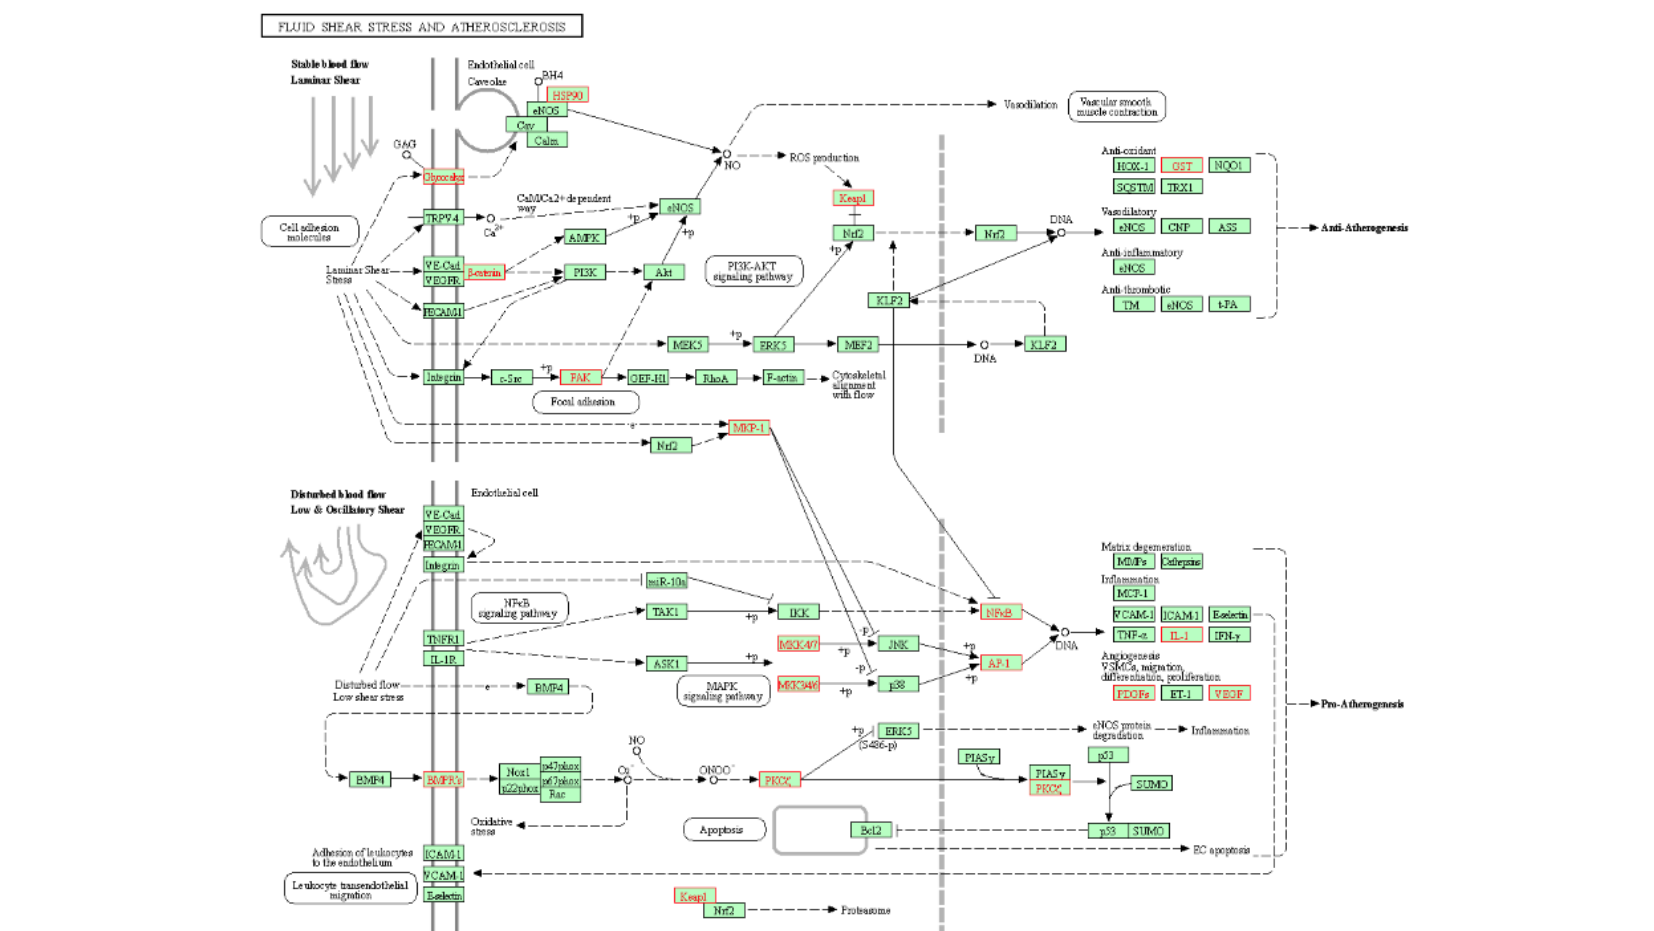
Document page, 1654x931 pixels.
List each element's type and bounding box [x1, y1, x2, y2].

picture [243, 2, 1417, 931]
